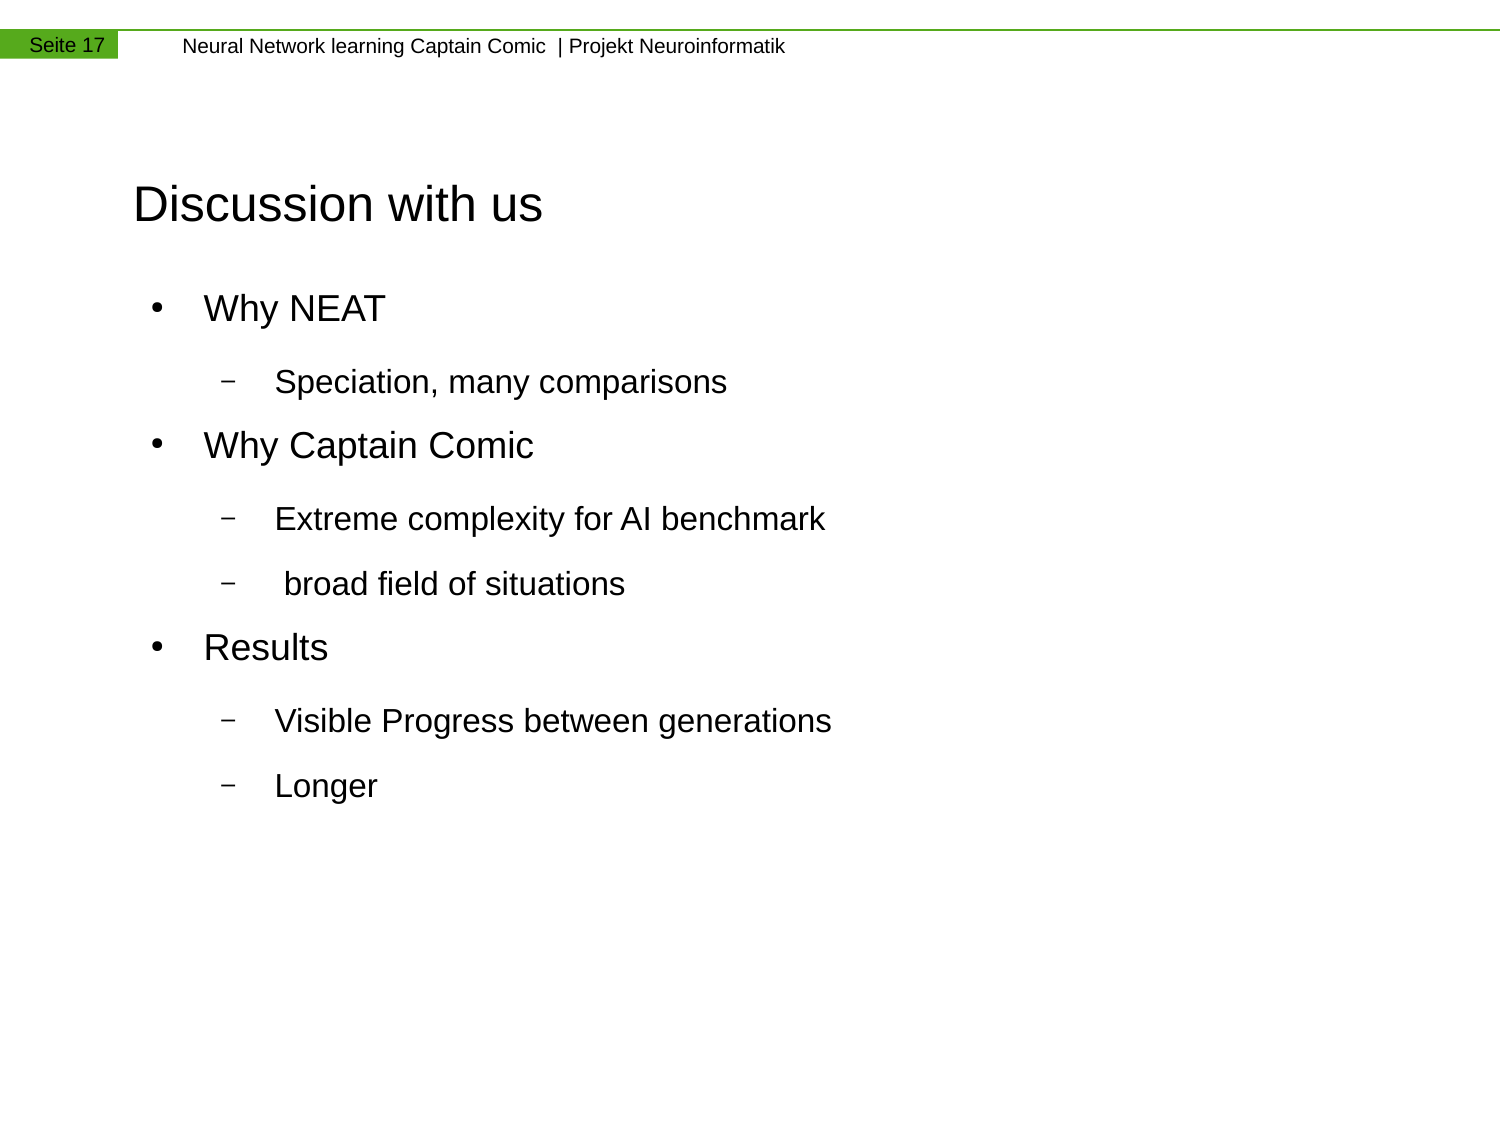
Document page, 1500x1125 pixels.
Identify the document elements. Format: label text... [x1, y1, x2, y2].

title Discussion with us [132, 149, 1413, 258]
list Why NEAT Speciation, many comparisons Why Captain Comic Extreme complexity for AI benchmark broad field of situations Results Visible Progress between generations Longer [132, 287, 1371, 888]
